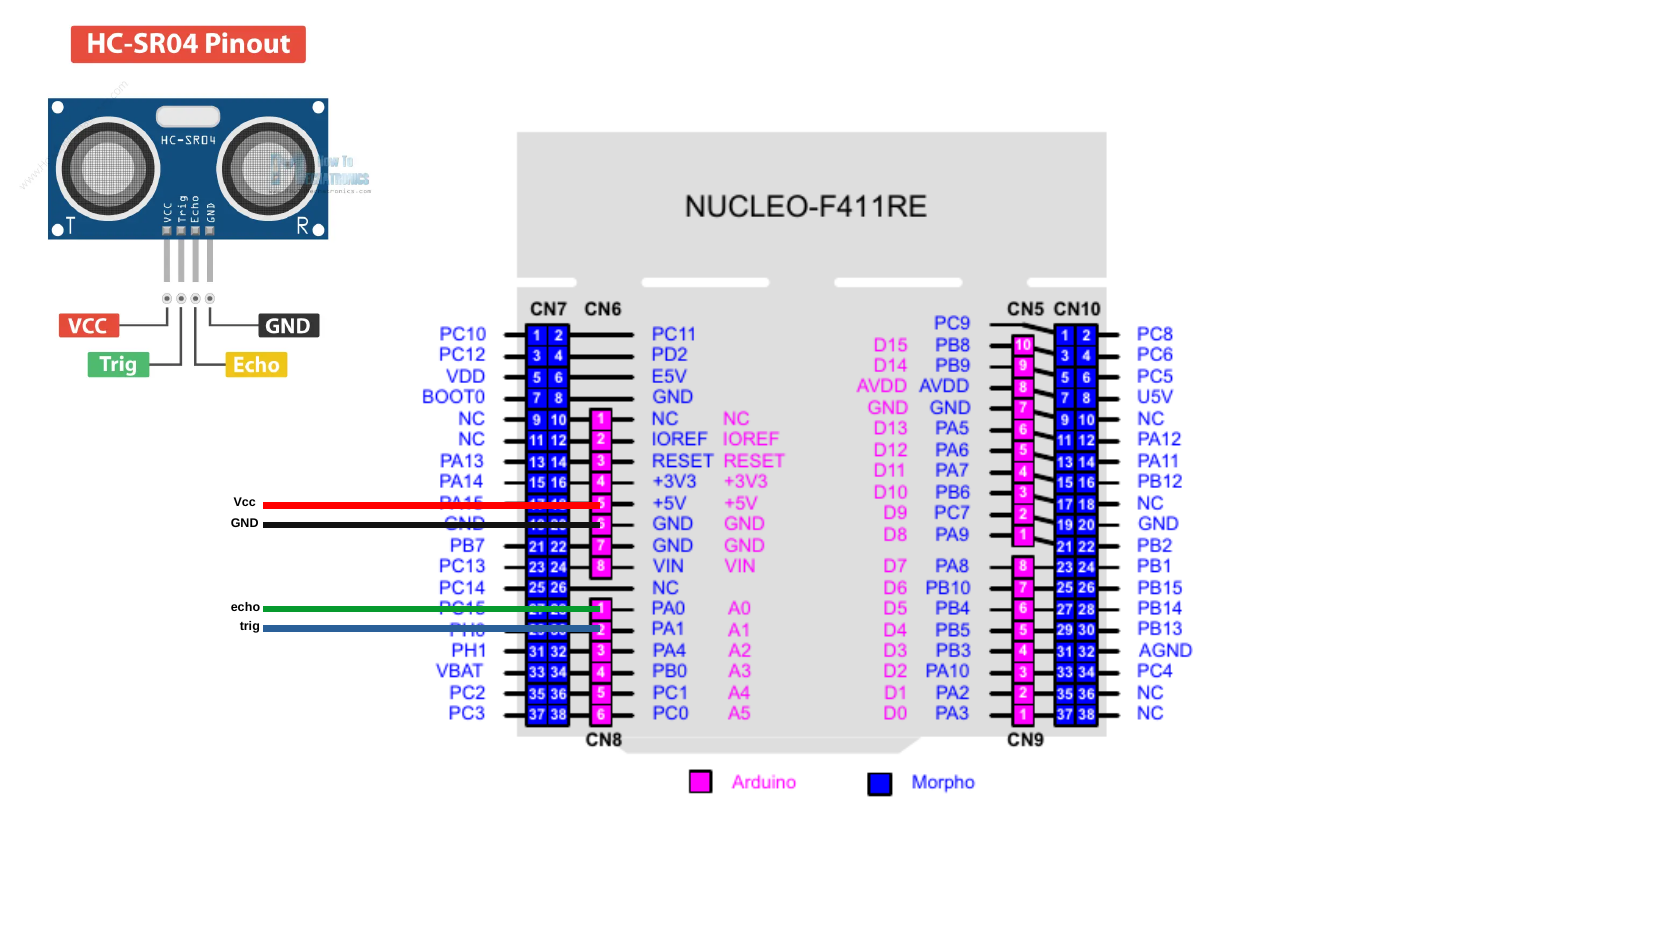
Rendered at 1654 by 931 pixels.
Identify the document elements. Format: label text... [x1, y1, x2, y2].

text_box echo [216, 592, 292, 631]
text_box trig [225, 611, 301, 650]
picture [0, 0, 1282, 820]
text_box Vcc [218, 487, 294, 526]
text_box GND [216, 508, 292, 547]
